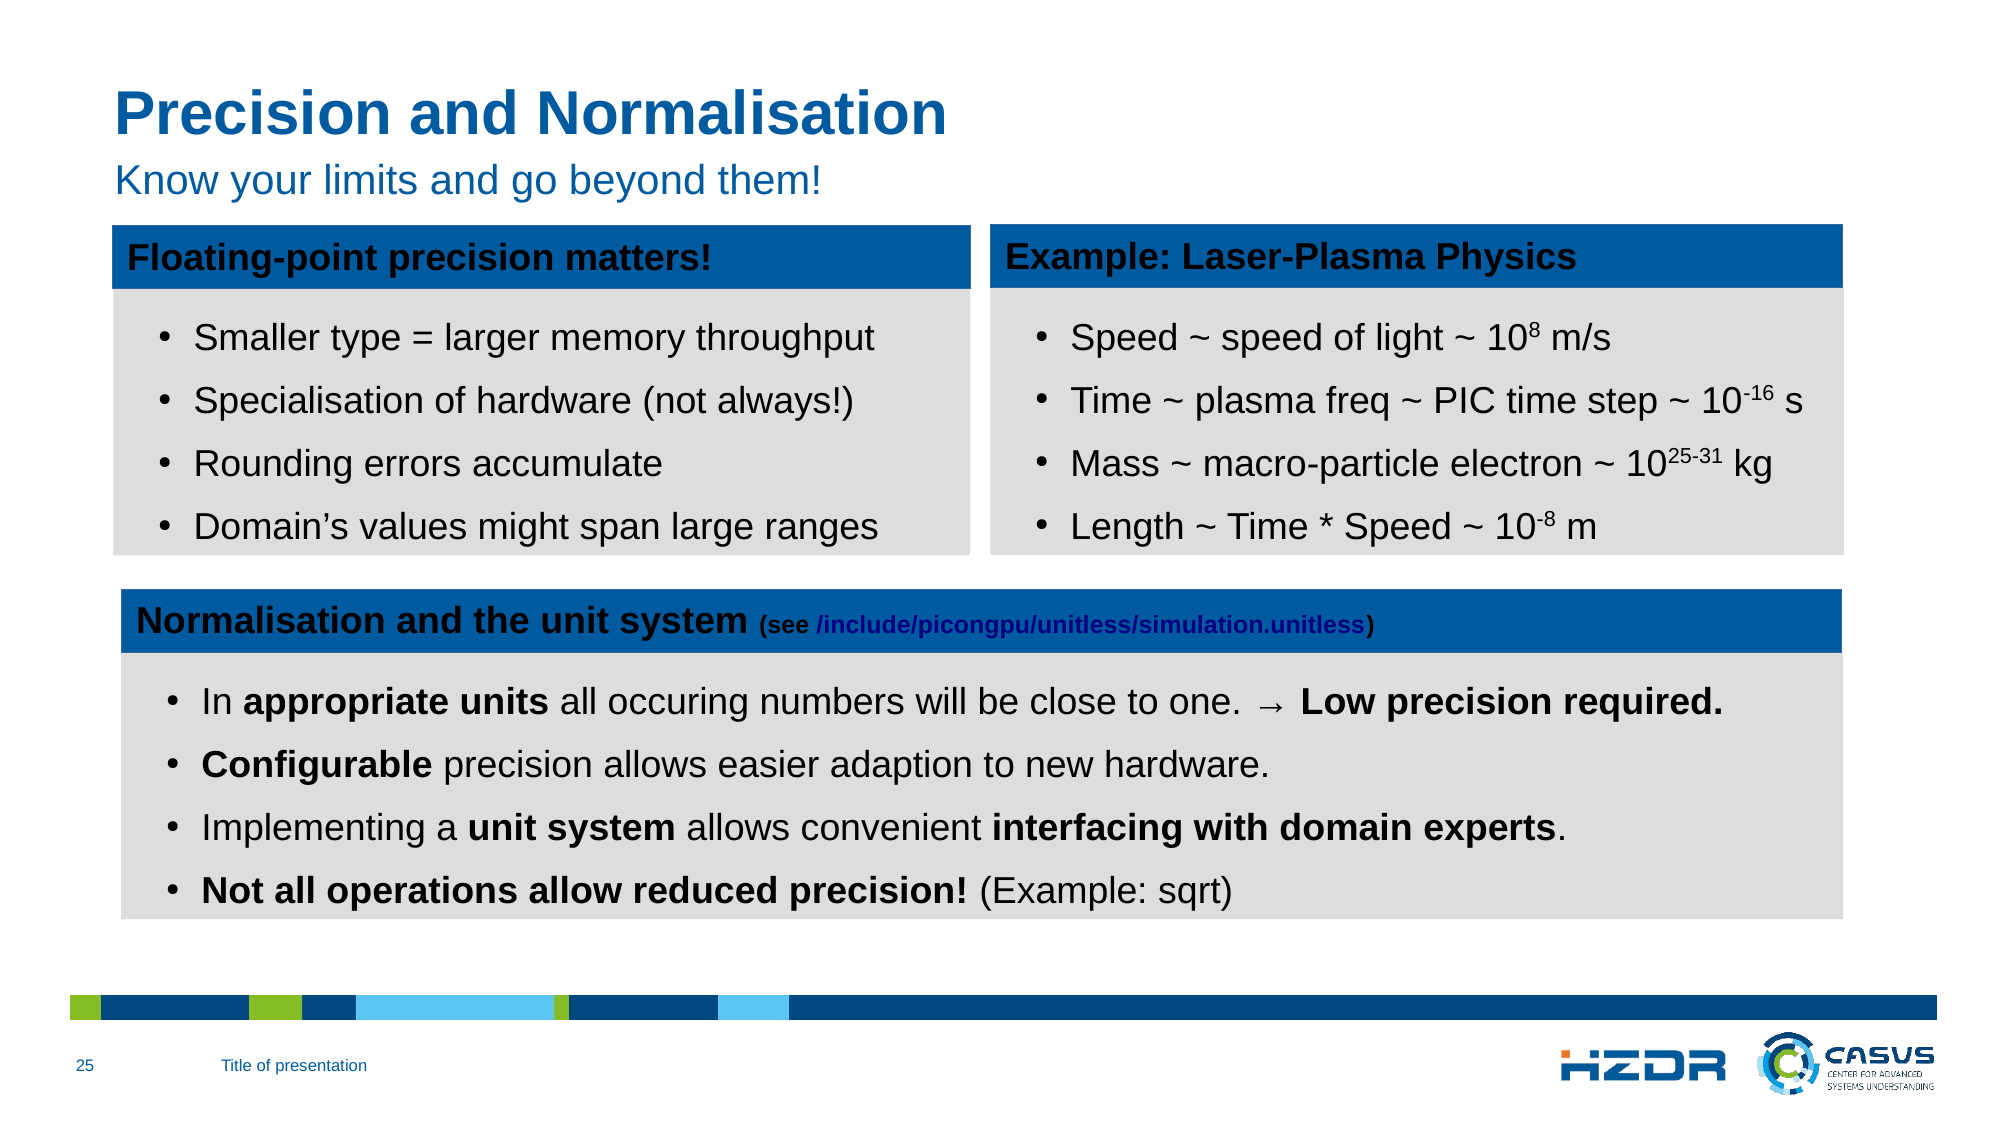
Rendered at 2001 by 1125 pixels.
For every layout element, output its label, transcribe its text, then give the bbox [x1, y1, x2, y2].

text_box Smaller type = larger memory throughput Specialisation of hardware (not always!) Rounding errors accumulate Domain’s values might span large ranges [113, 289, 971, 556]
text_box Example: Laser-Plasma Physics [990, 224, 1843, 288]
text_box Normalisation and the unit system (see /include/picongpu/unitless/simulation.unitless) [121, 589, 1842, 653]
picture [104, 995, 569, 1020]
text_box Know your limits and go beyond them! [114, 152, 1267, 208]
picture [1560, 1049, 1726, 1081]
picture [572, 995, 1937, 1020]
text_box Speed ~ speed of light ~ 108 m/s Time ~ plasma freq ~ PIC time step ~ 10-16 s Mass ~ macro-particle electron ~ 1025-31 kg Length ~ Time * Speed ~ 10-8 m [990, 287, 1844, 555]
title Precision and Normalisation [114, 80, 1934, 148]
text_box In appropriate units all occuring numbers will be close to one. → Low precision required. Configurable precision allows easier adaption to new hardware. Implementing a unit system allows convenient interfacing with domain experts. Not all operations allow reduced precision! (Example: sqrt) [121, 652, 1844, 899]
picture [1757, 1032, 1934, 1095]
picture [70, 995, 101, 1020]
text_box Floating-point precision matters! [112, 225, 971, 289]
